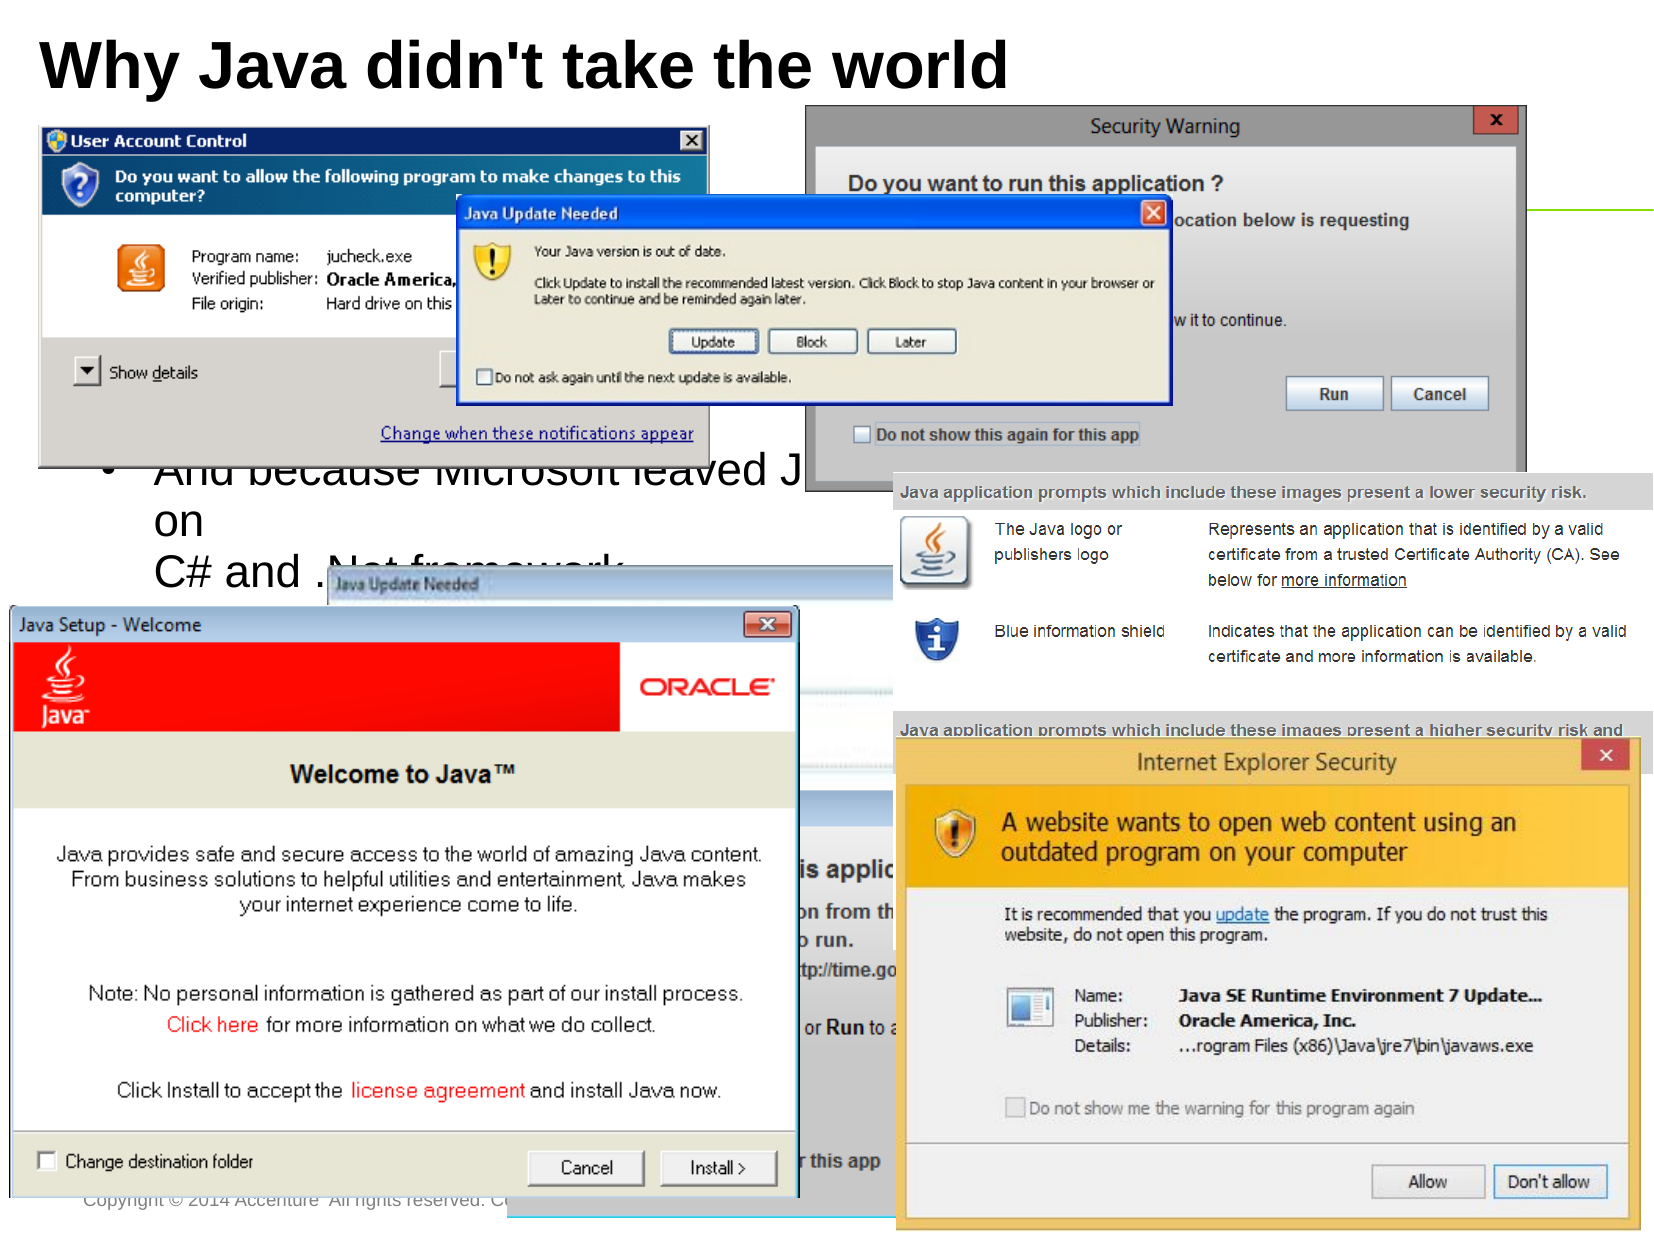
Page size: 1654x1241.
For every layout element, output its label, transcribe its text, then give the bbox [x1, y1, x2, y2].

picture [9, 105, 1653, 1232]
list At beginning Java applications were slow and less responsive comparing to native applications Because Windows did take the world And because Microsoft leaved Java consortium and started to work on C# and .Net framework [82, 406, 893, 605]
title Why Java didn't take the world [39, 16, 1629, 115]
